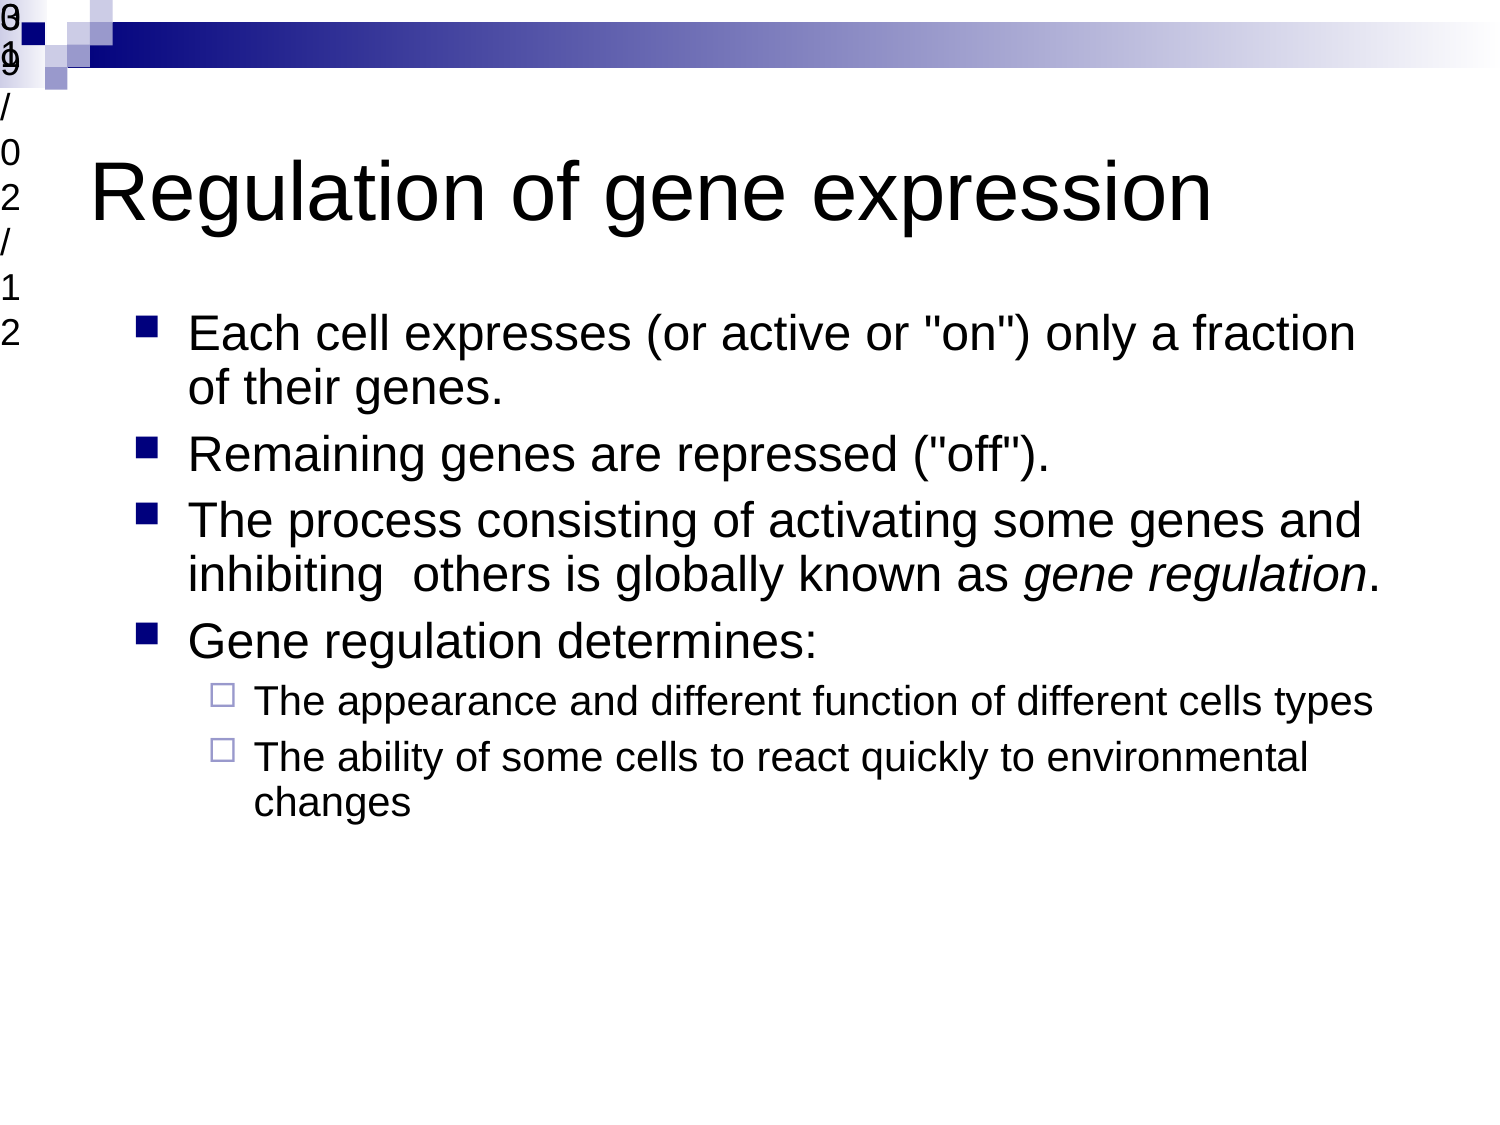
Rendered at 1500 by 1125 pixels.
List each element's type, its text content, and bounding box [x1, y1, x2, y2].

list Each cell expresses (or active or "on") only a fraction of their genes. Remaining genes are repressed ("off"). The process consisting of activating some genes and inhibiting others is globally known as gene regulation. Gene regulation determines: The appearance and different function of different cells types The ability of some cells to react quickly to environmental changes [118, 299, 1418, 916]
title Regulation of gene expression [75, 75, 1425, 300]
